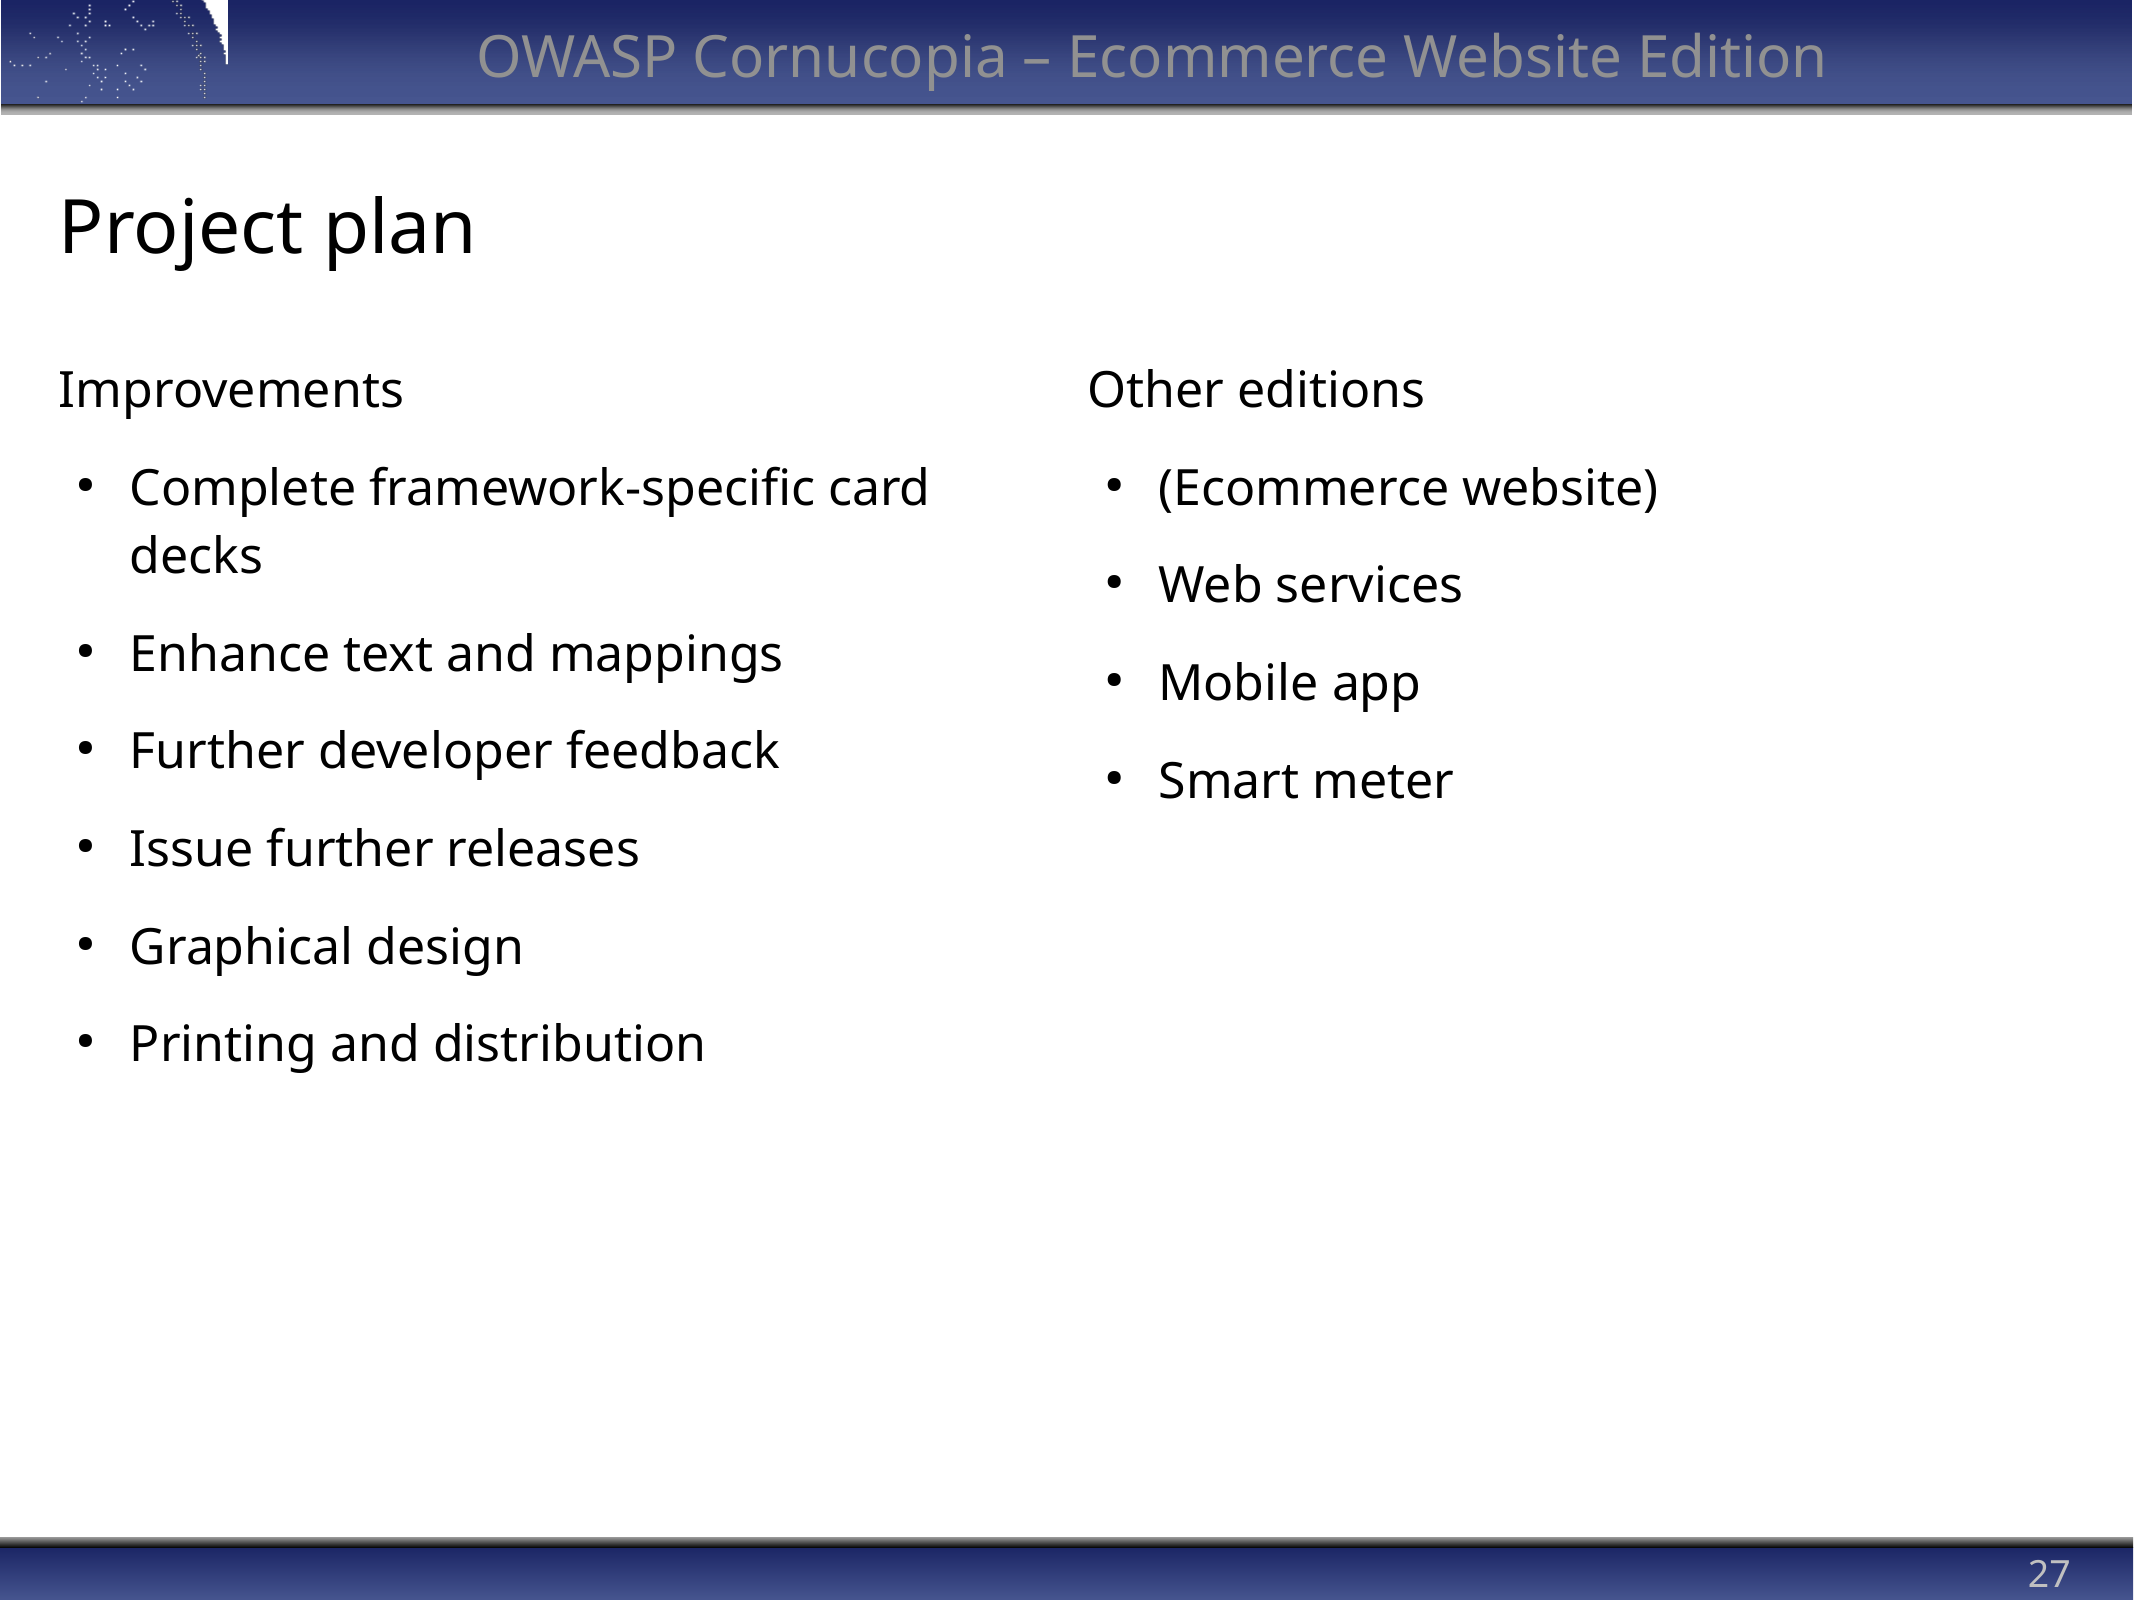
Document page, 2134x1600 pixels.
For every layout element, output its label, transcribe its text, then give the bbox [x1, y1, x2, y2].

list Other editions (Ecommerce website) Web services Mobile app Smart meter [1087, 354, 2068, 1536]
title Project plan [58, 124, 2126, 325]
list Improvements Complete framework-specific card decks Enhance text and mappings Further developer feedback Issue further releases Graphical design Printing and distribution [58, 354, 1039, 1536]
